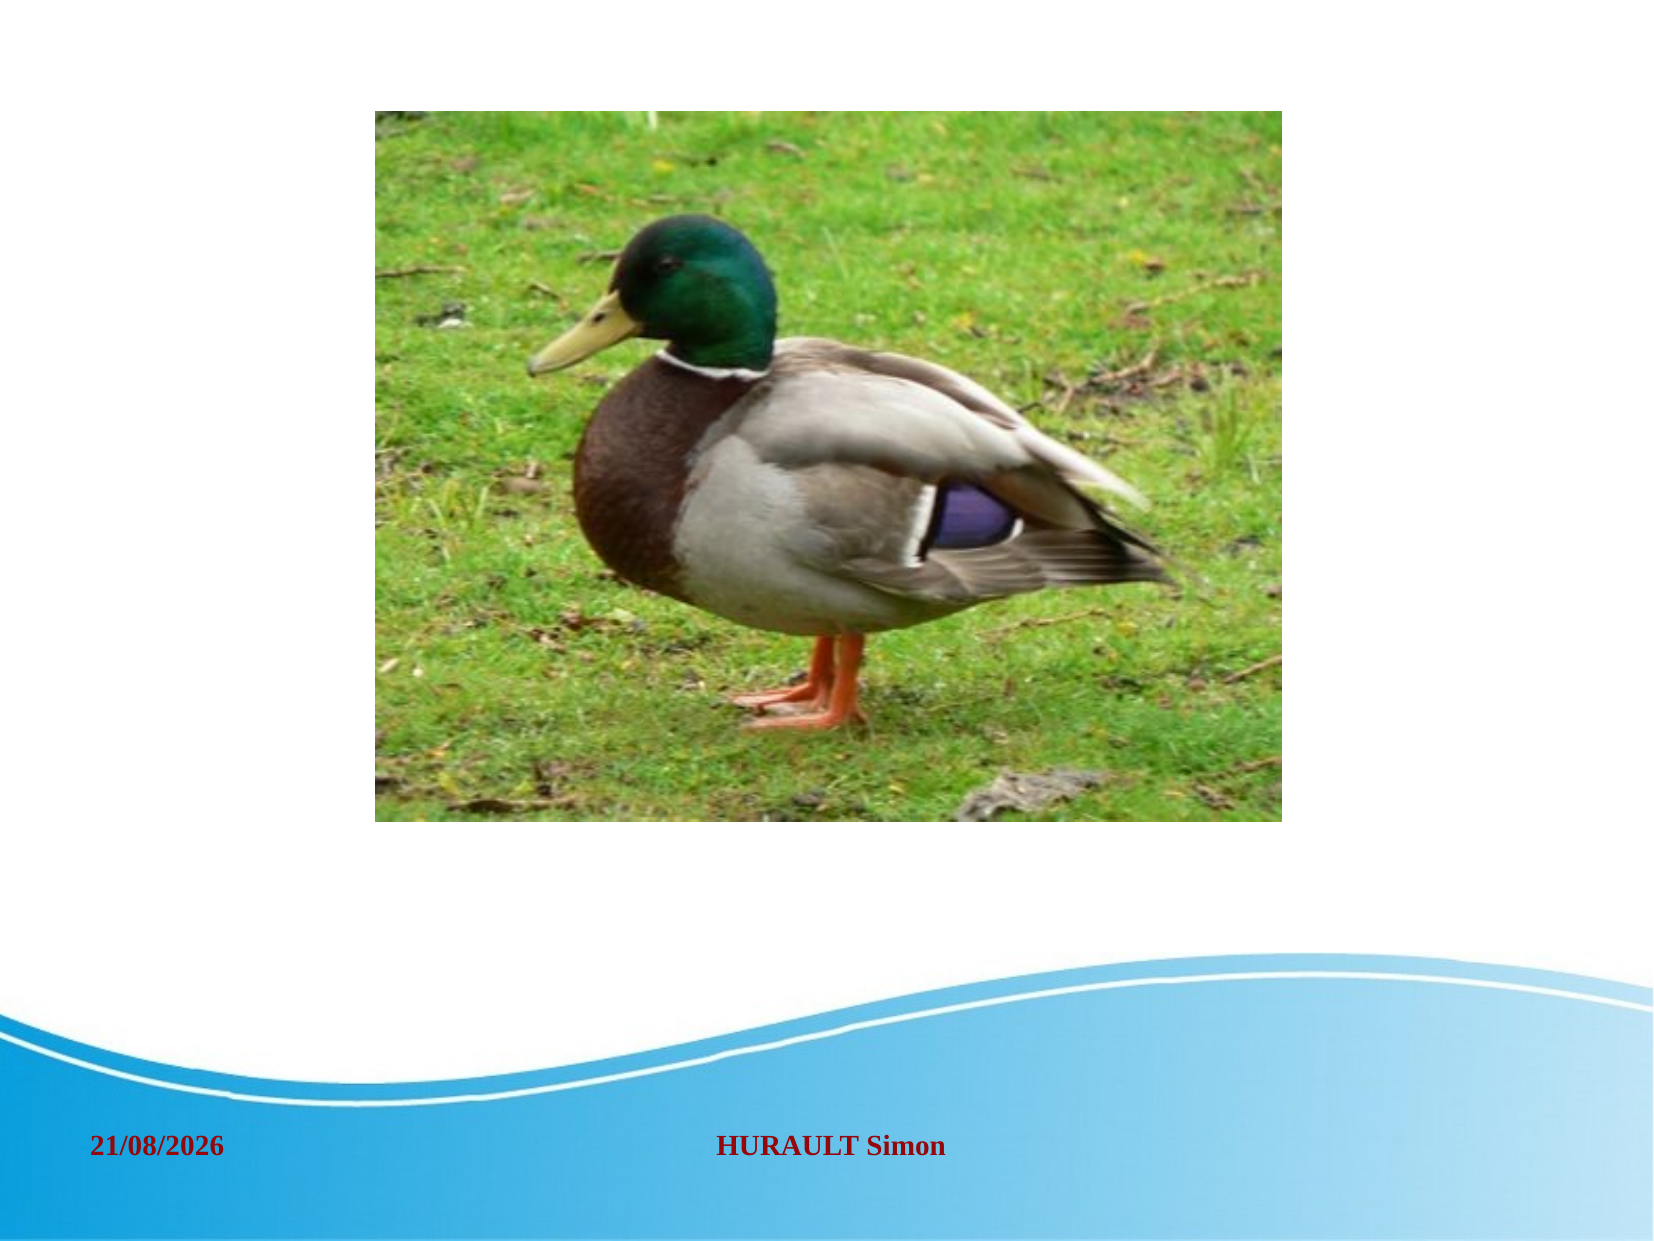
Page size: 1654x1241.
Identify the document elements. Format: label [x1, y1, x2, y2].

picture [0, 952, 1654, 1241]
picture [375, 111, 1282, 822]
